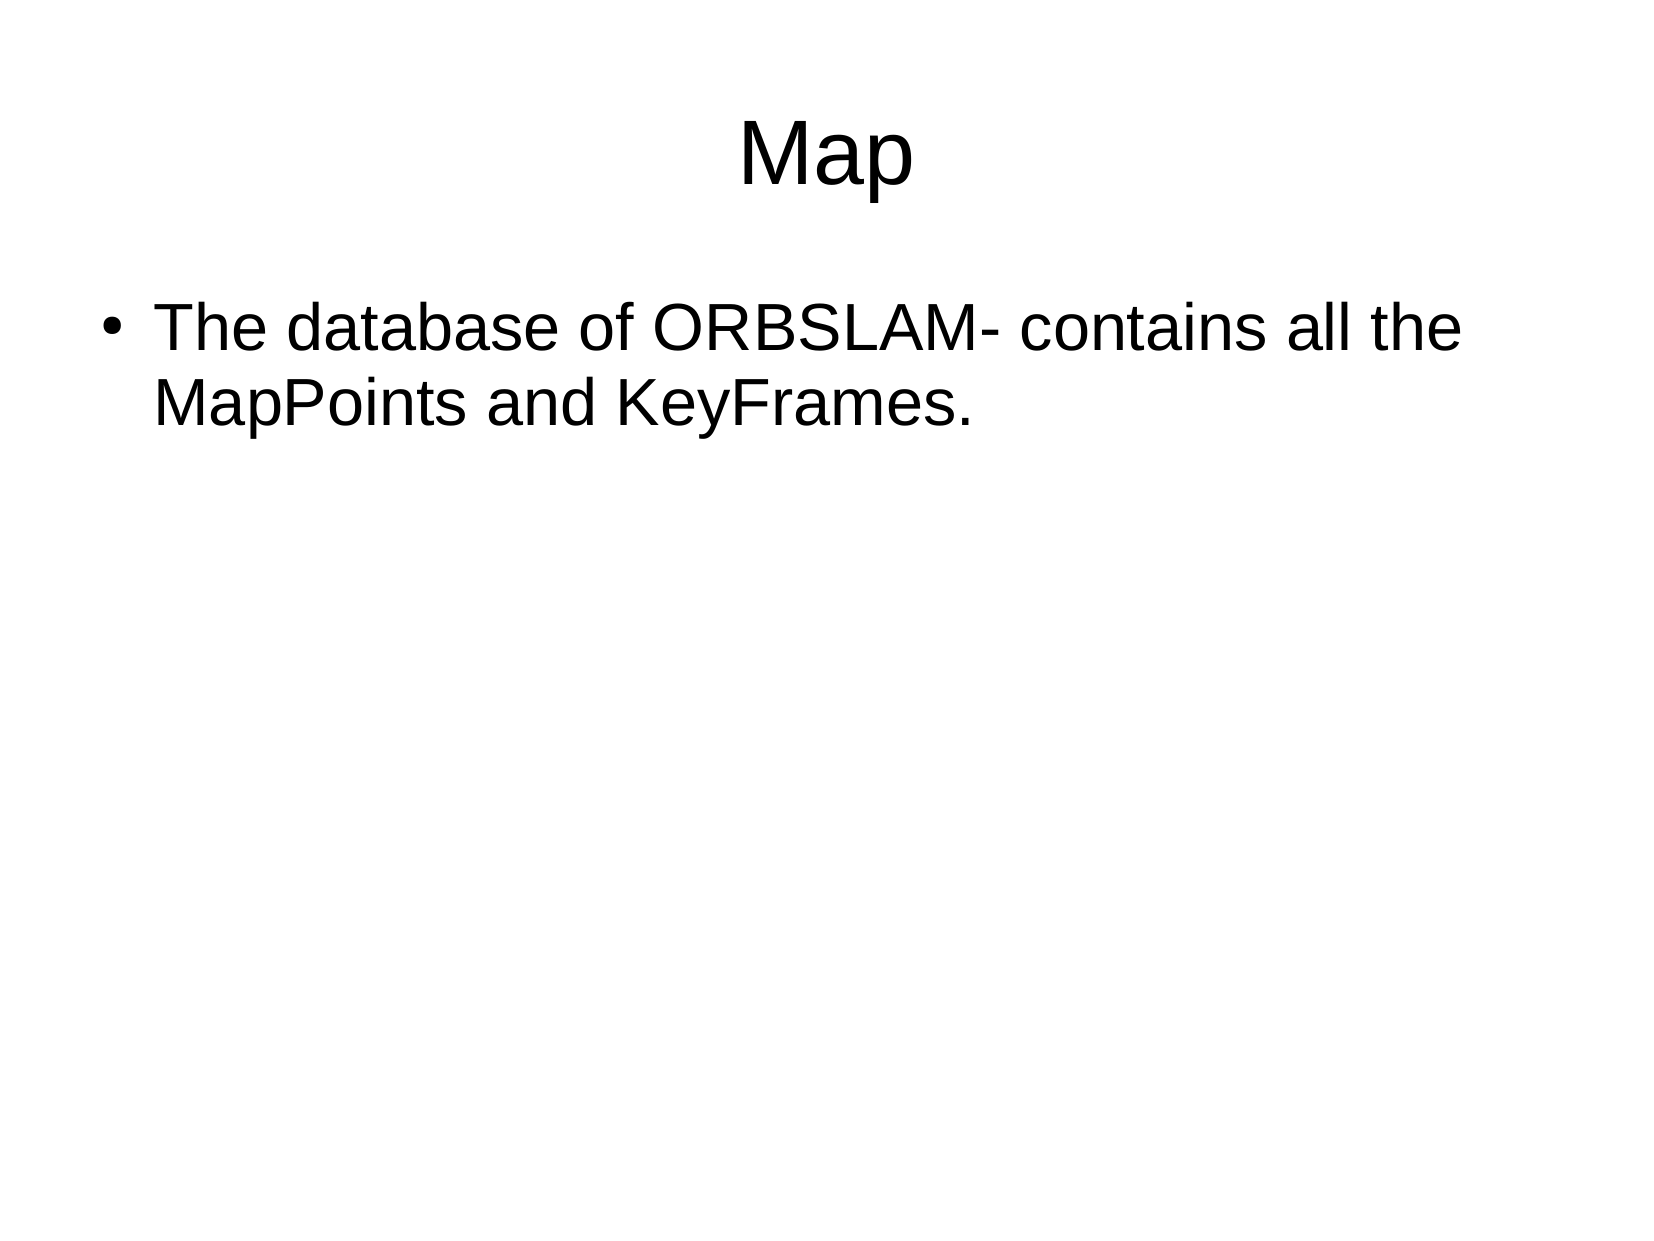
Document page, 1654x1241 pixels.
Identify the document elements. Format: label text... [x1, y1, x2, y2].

title Map [82, 49, 1571, 257]
list The database of ORBSLAM- contains all the MapPoints and KeyFrames. [82, 290, 1571, 1010]
